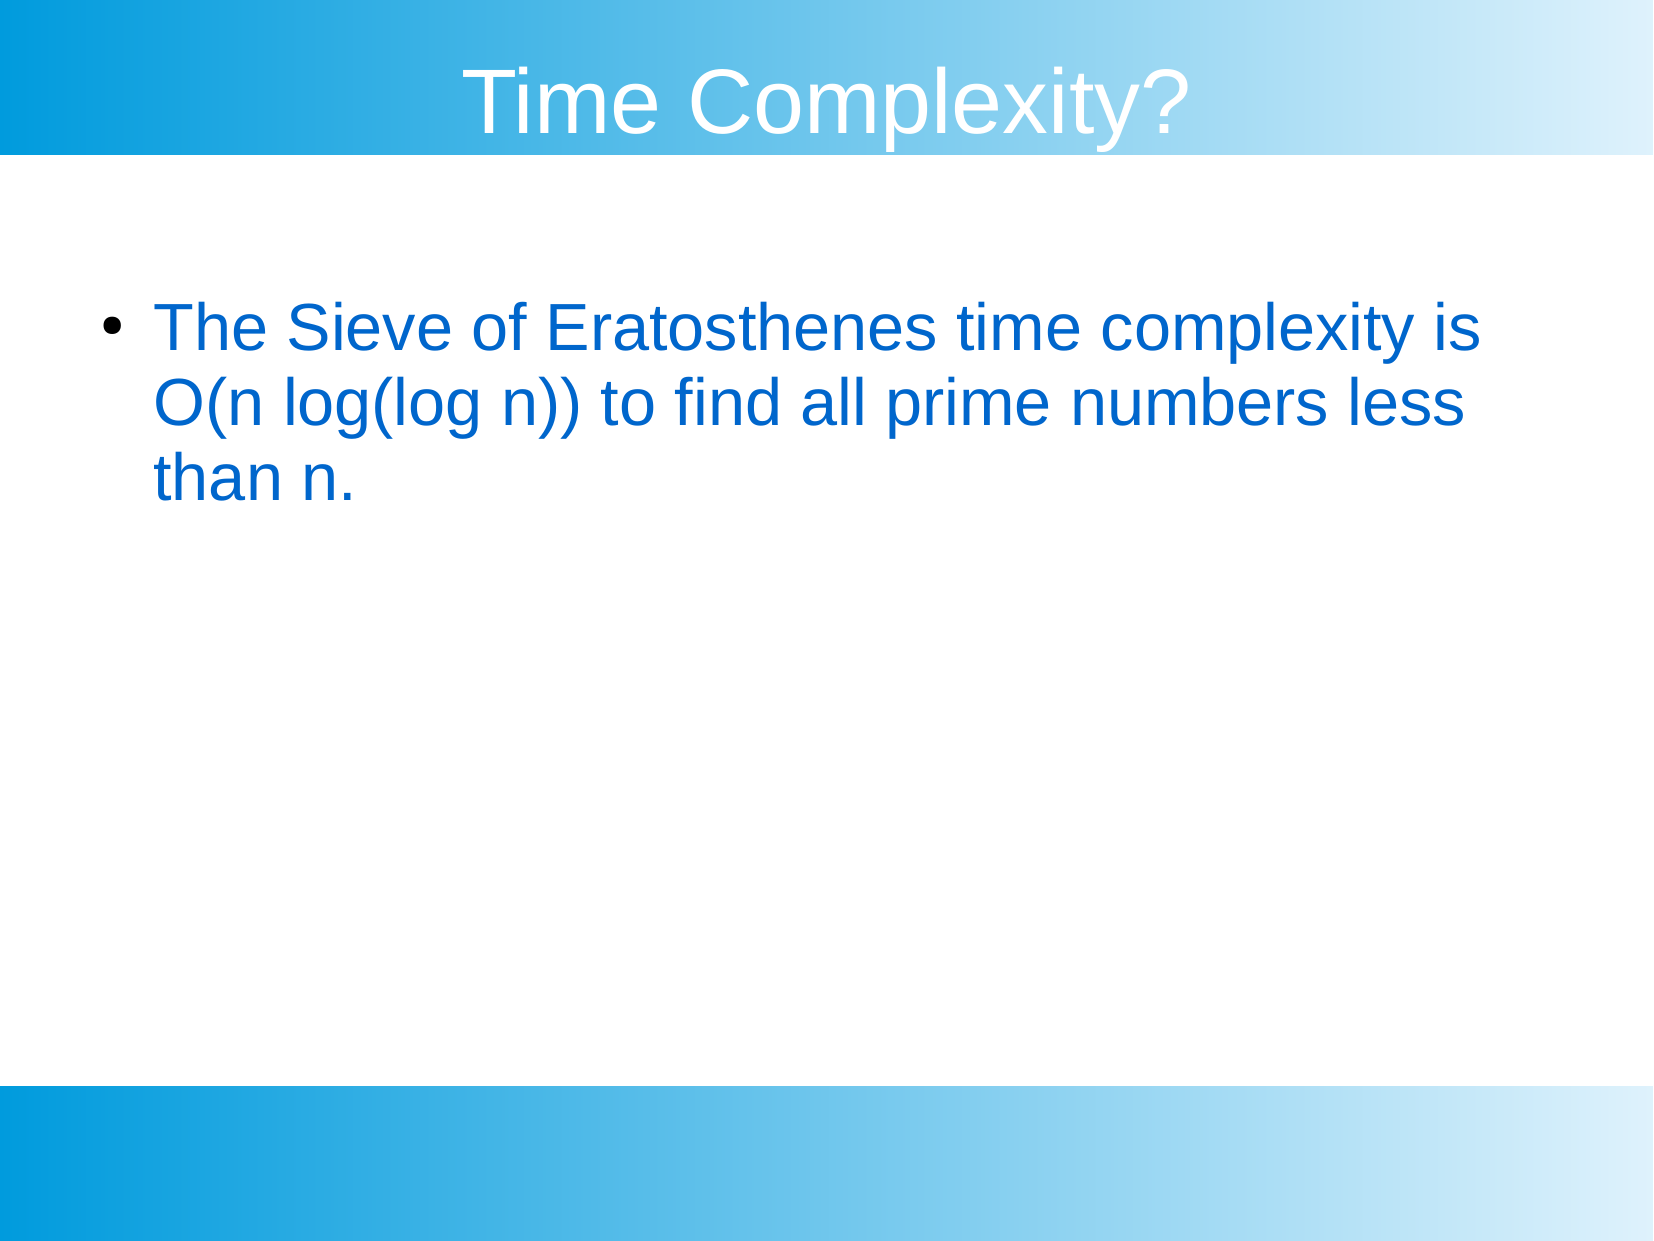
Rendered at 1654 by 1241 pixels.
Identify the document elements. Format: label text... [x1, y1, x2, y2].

list The Sieve of Eratosthenes time complexity is O(n log(log n)) to find all prime numbers less than n. [82, 290, 1571, 1010]
title Time Complexity? [82, 49, 1571, 155]
